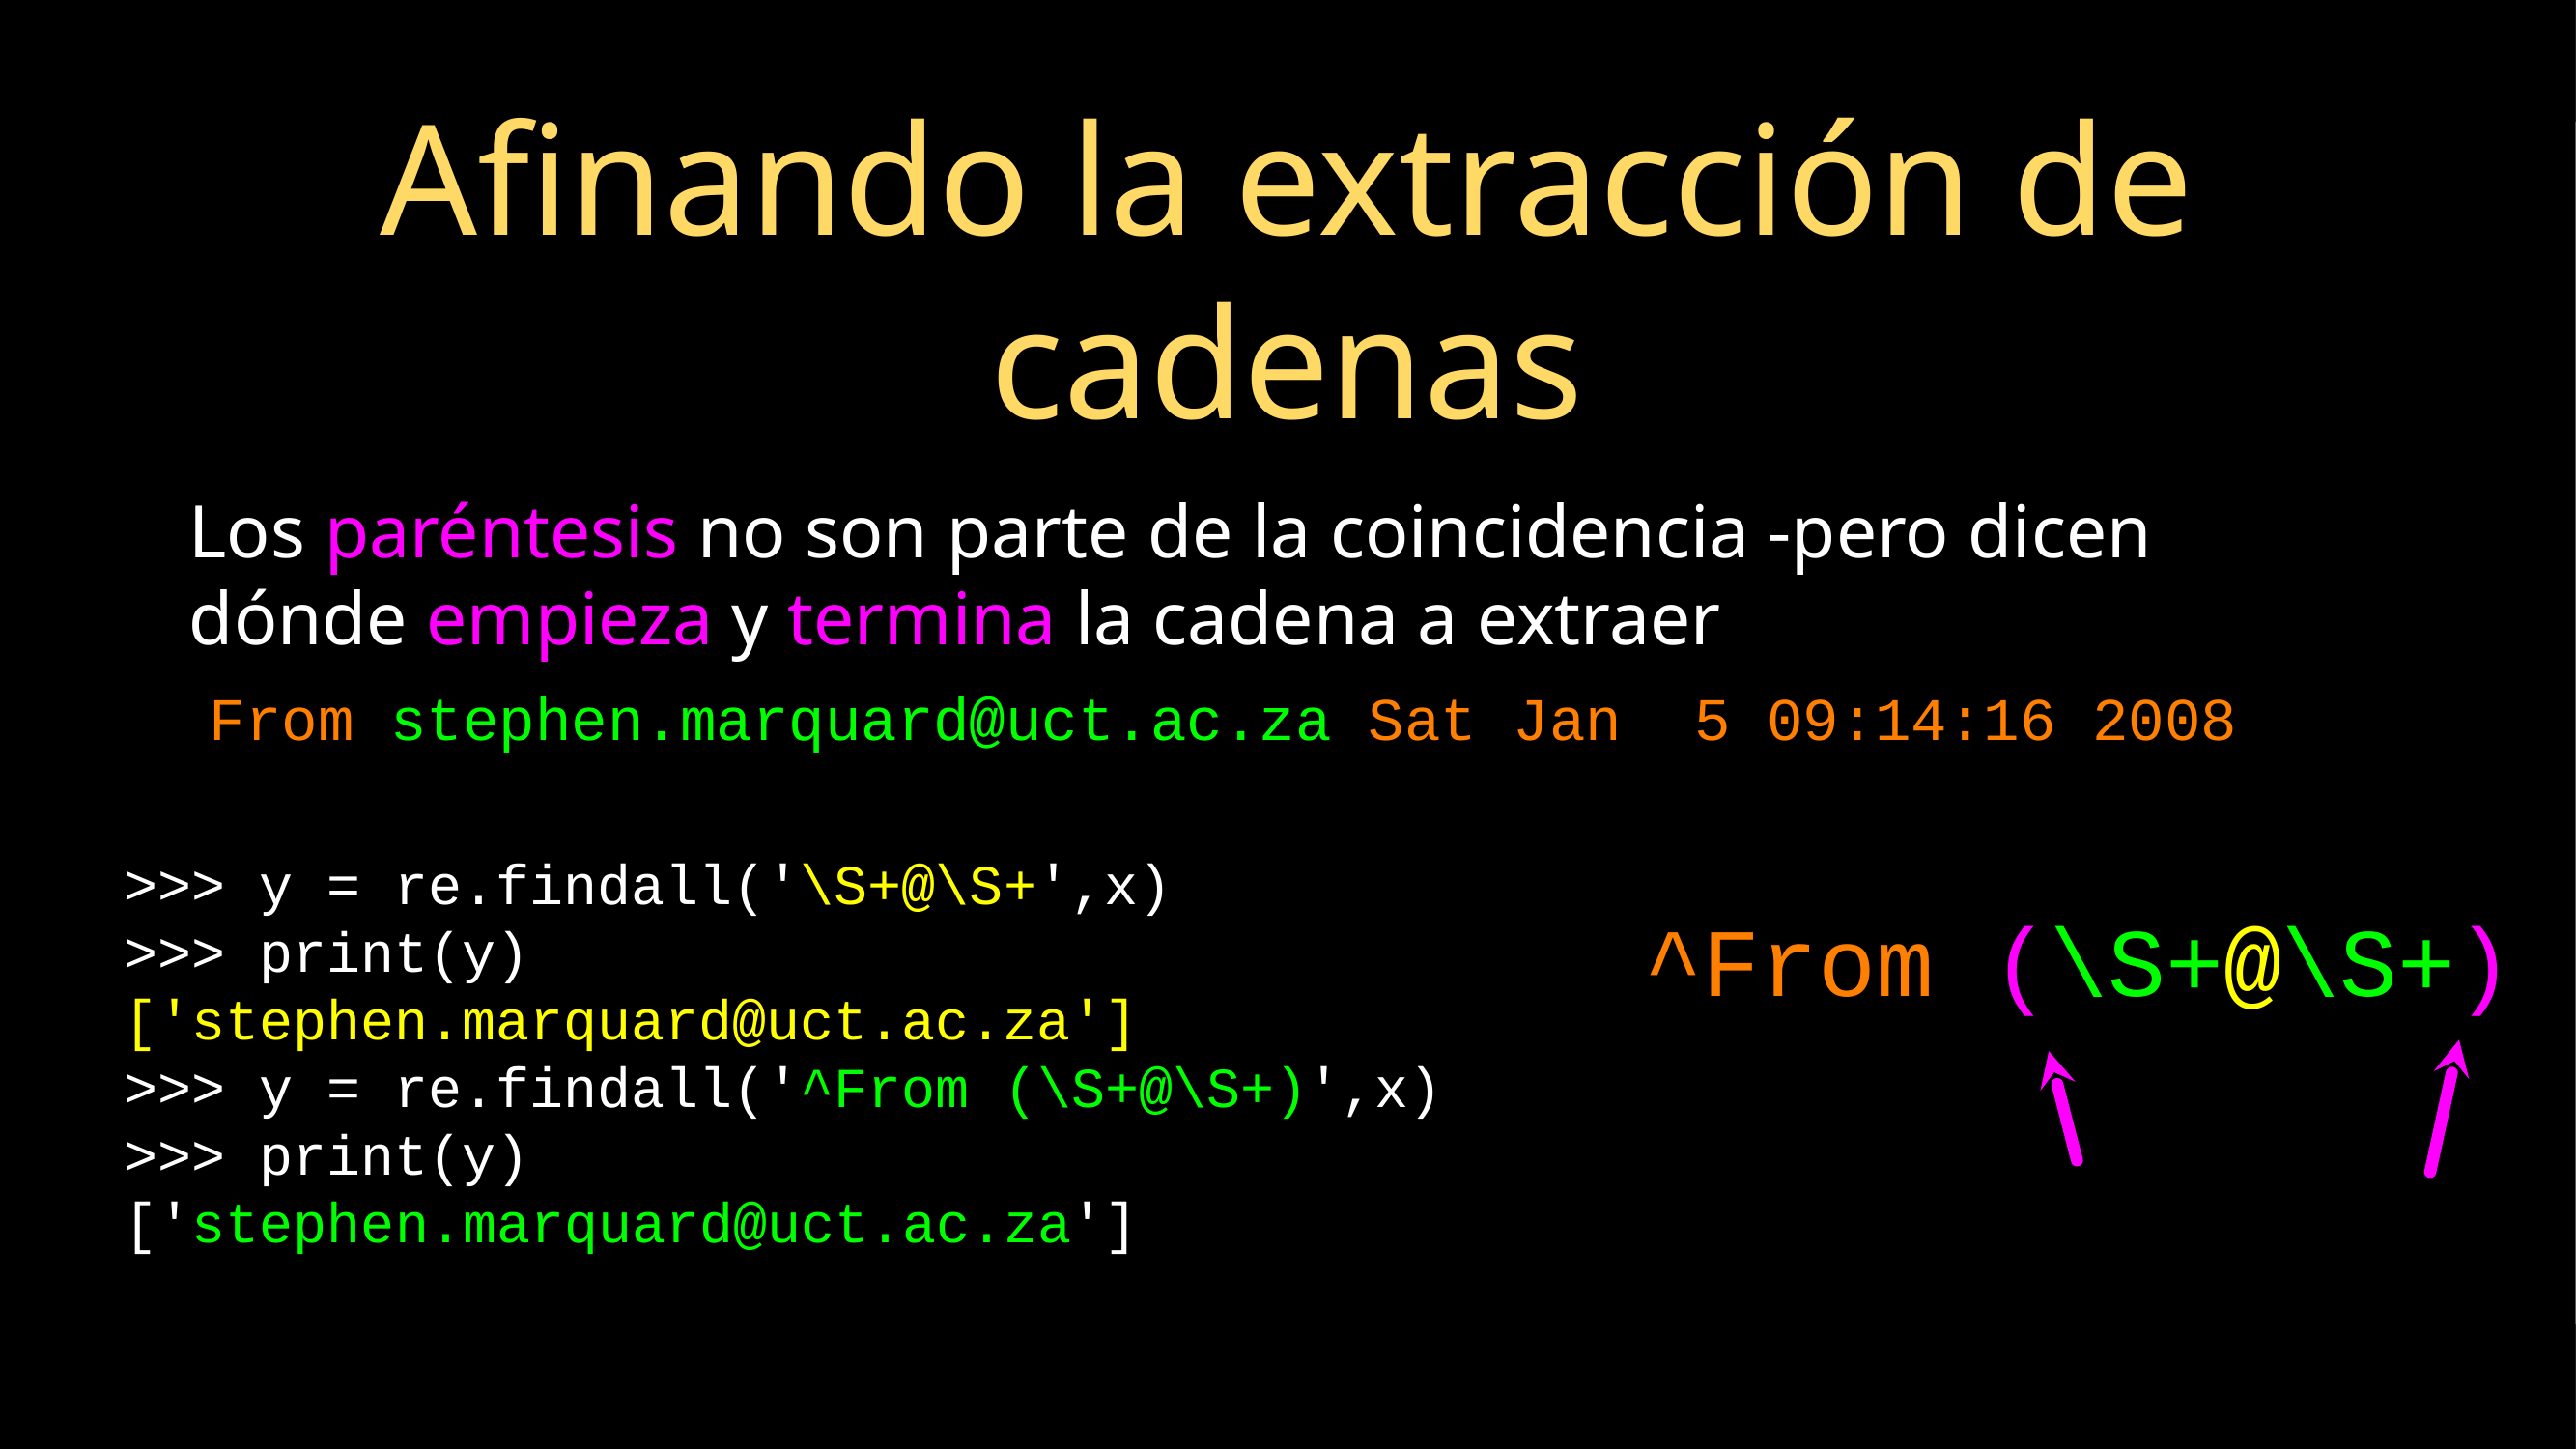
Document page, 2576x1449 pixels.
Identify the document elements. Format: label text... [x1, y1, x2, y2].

title Afinando la extracción de cadenas [183, 128, 2391, 403]
text_box ^From (\S+@\S+) [1644, 884, 2576, 1032]
text_box >>> y = re.findall('\S+@\S+',x) >>> print(y) ['stephen.marquard@uct.ac.za'] >>> y = re.findall('^From (\S+@\S+)',x) >>> print(y) ['stephen.marquard@uct.ac.za'] [124, 810, 1567, 1292]
list Los paréntesis no son parte de la coincidencia -pero dicen dónde empieza y termina la cadena a extraer [183, 479, 2391, 693]
text_box From stephen.marquard@uct.ac.za Sat Jan 5 09:14:16 2008 [209, 663, 2375, 770]
